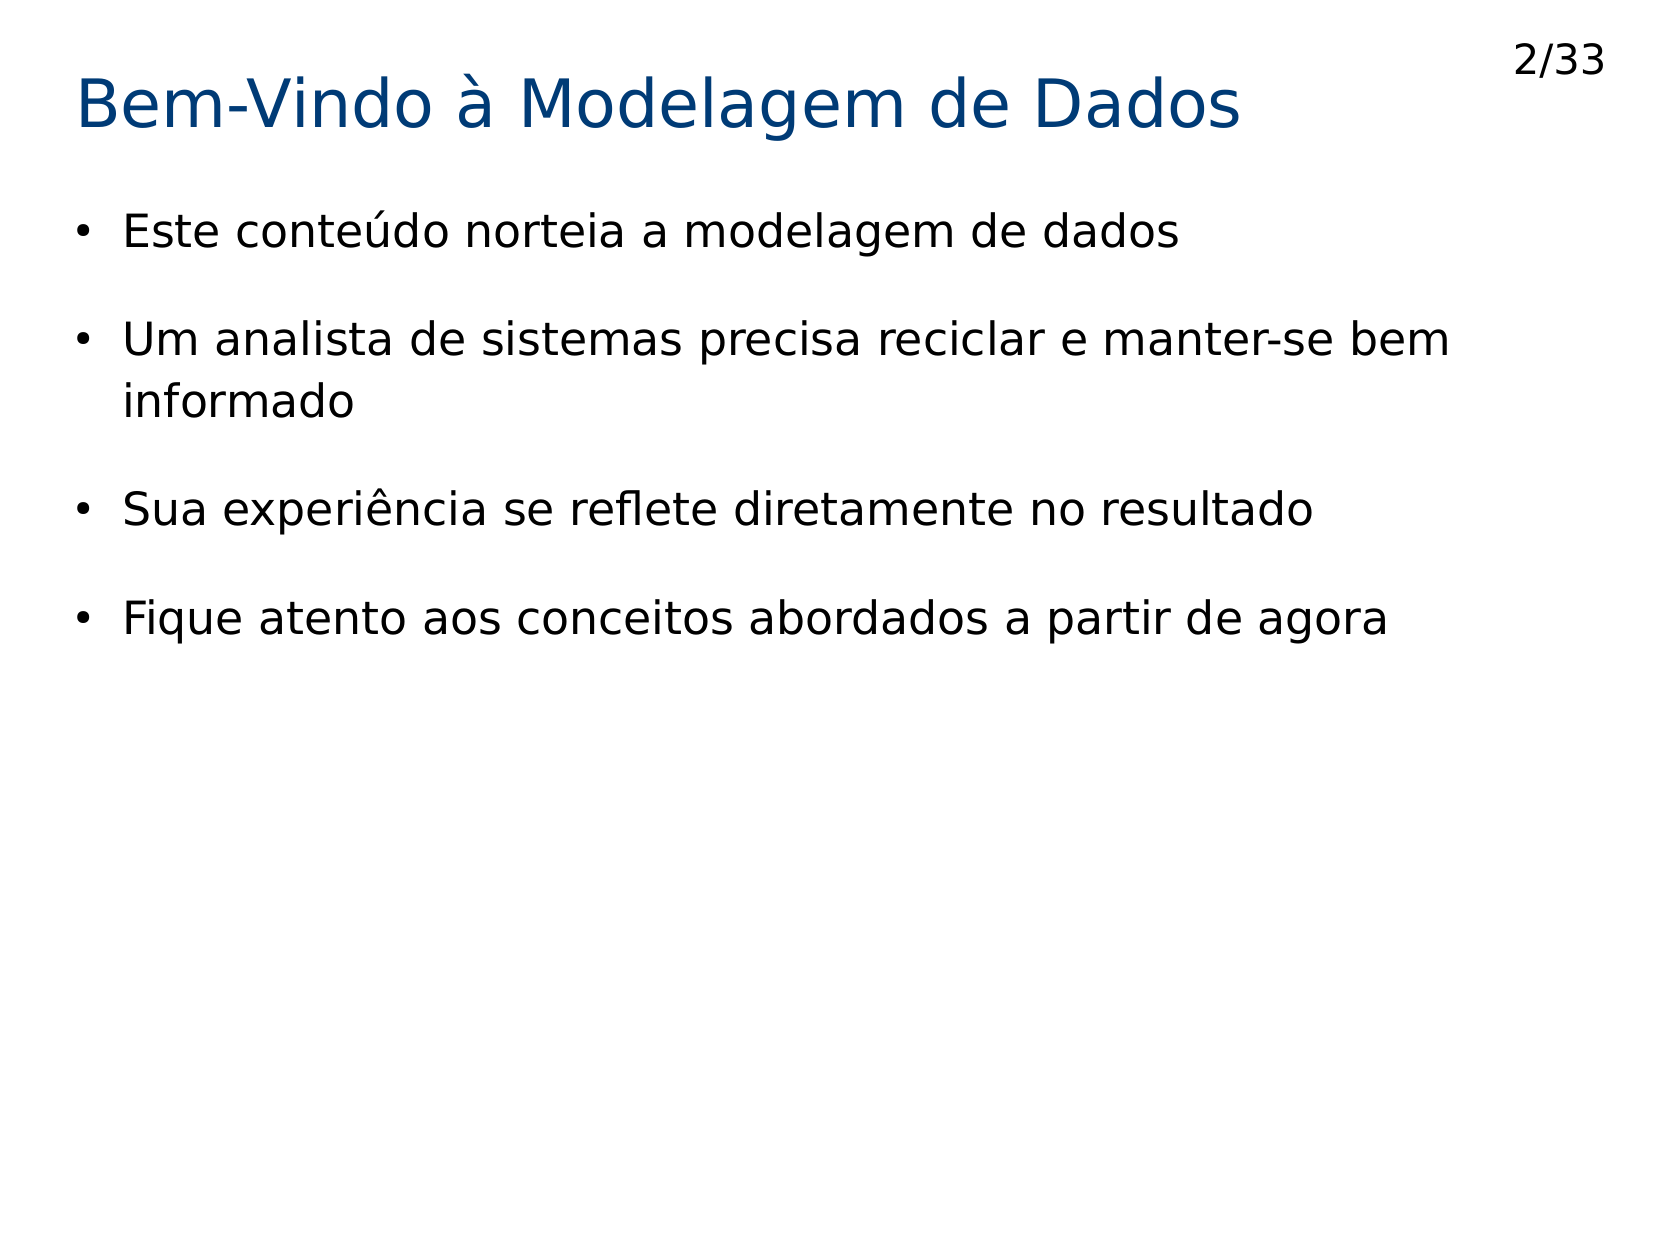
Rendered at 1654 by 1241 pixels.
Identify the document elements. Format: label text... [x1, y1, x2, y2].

list Este conteúdo norteia a modelagem de dados Um analista de sistemas precisa reciclar e manter-se bem informado Sua experiência se reflete diretamente no resultado Fique atento aos conceitos abordados a partir de agora [75, 196, 1565, 1176]
title Bem-Vindo à Modelagem de Dados [75, 33, 1425, 175]
